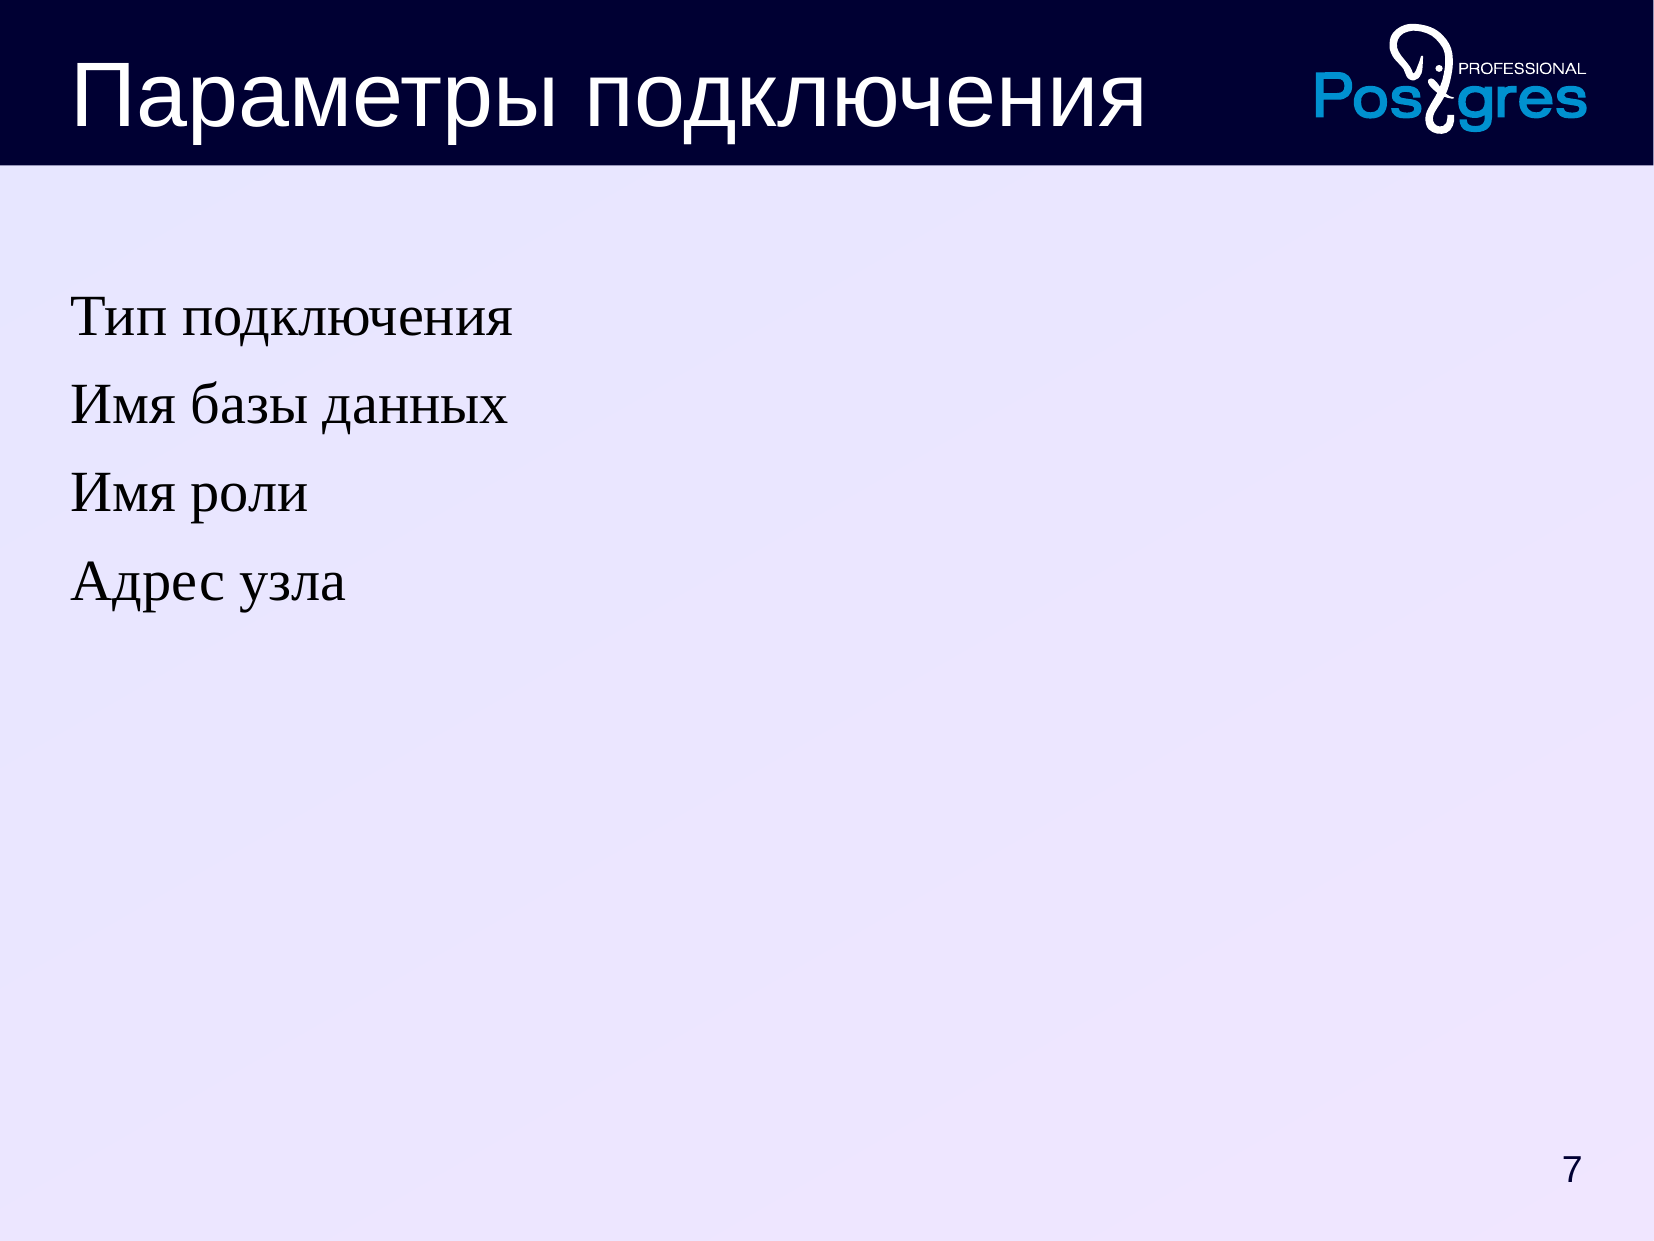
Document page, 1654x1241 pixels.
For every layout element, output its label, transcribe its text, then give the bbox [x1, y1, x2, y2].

title Параметры подключения [70, 43, 1241, 147]
list Тип подключения Имя базы данных Имя роли Адрес узла [70, 283, 1559, 1003]
